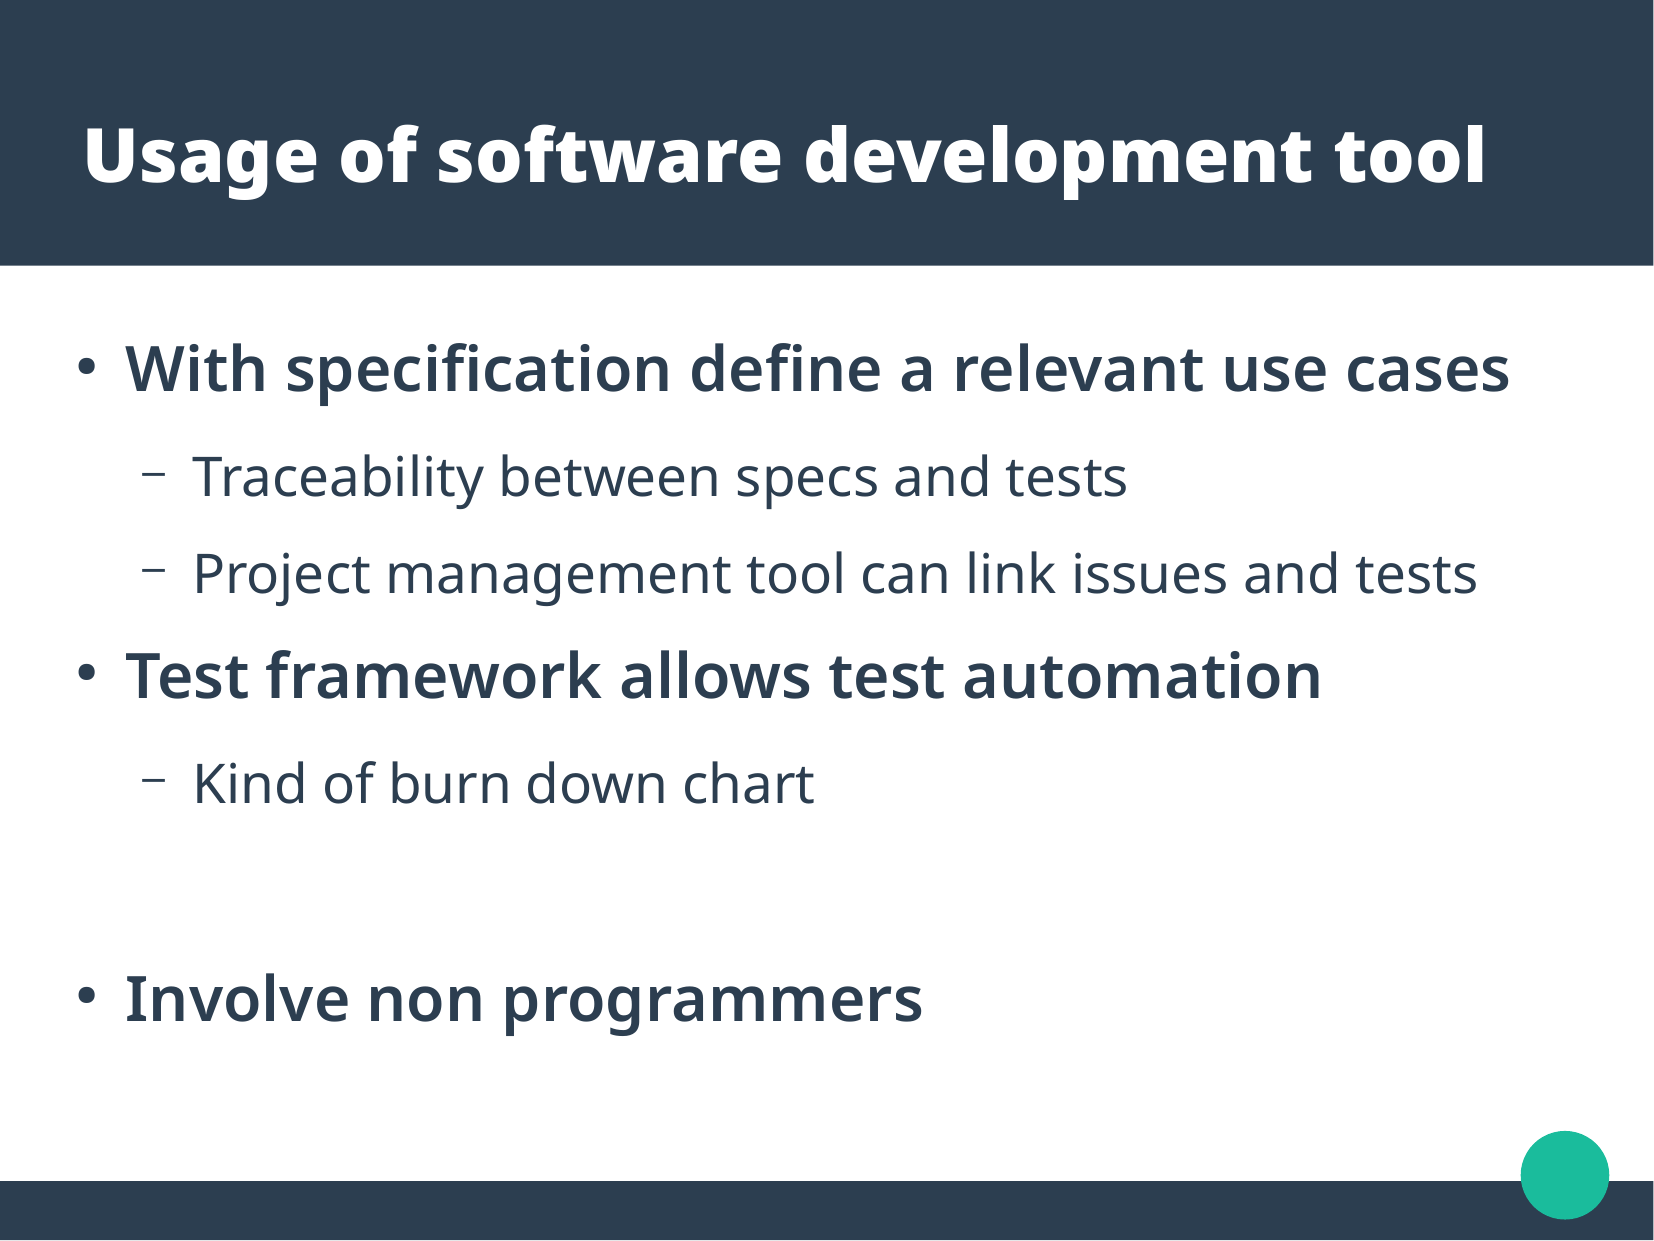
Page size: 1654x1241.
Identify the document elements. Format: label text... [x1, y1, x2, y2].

title Usage of software development tool [82, 49, 1571, 257]
list With specification define a relevant use cases Traceability between specs and tests Project management tool can link issues and tests Test framework allows test automation Kind of burn down chart Involve non programmers [59, 324, 1560, 1152]
